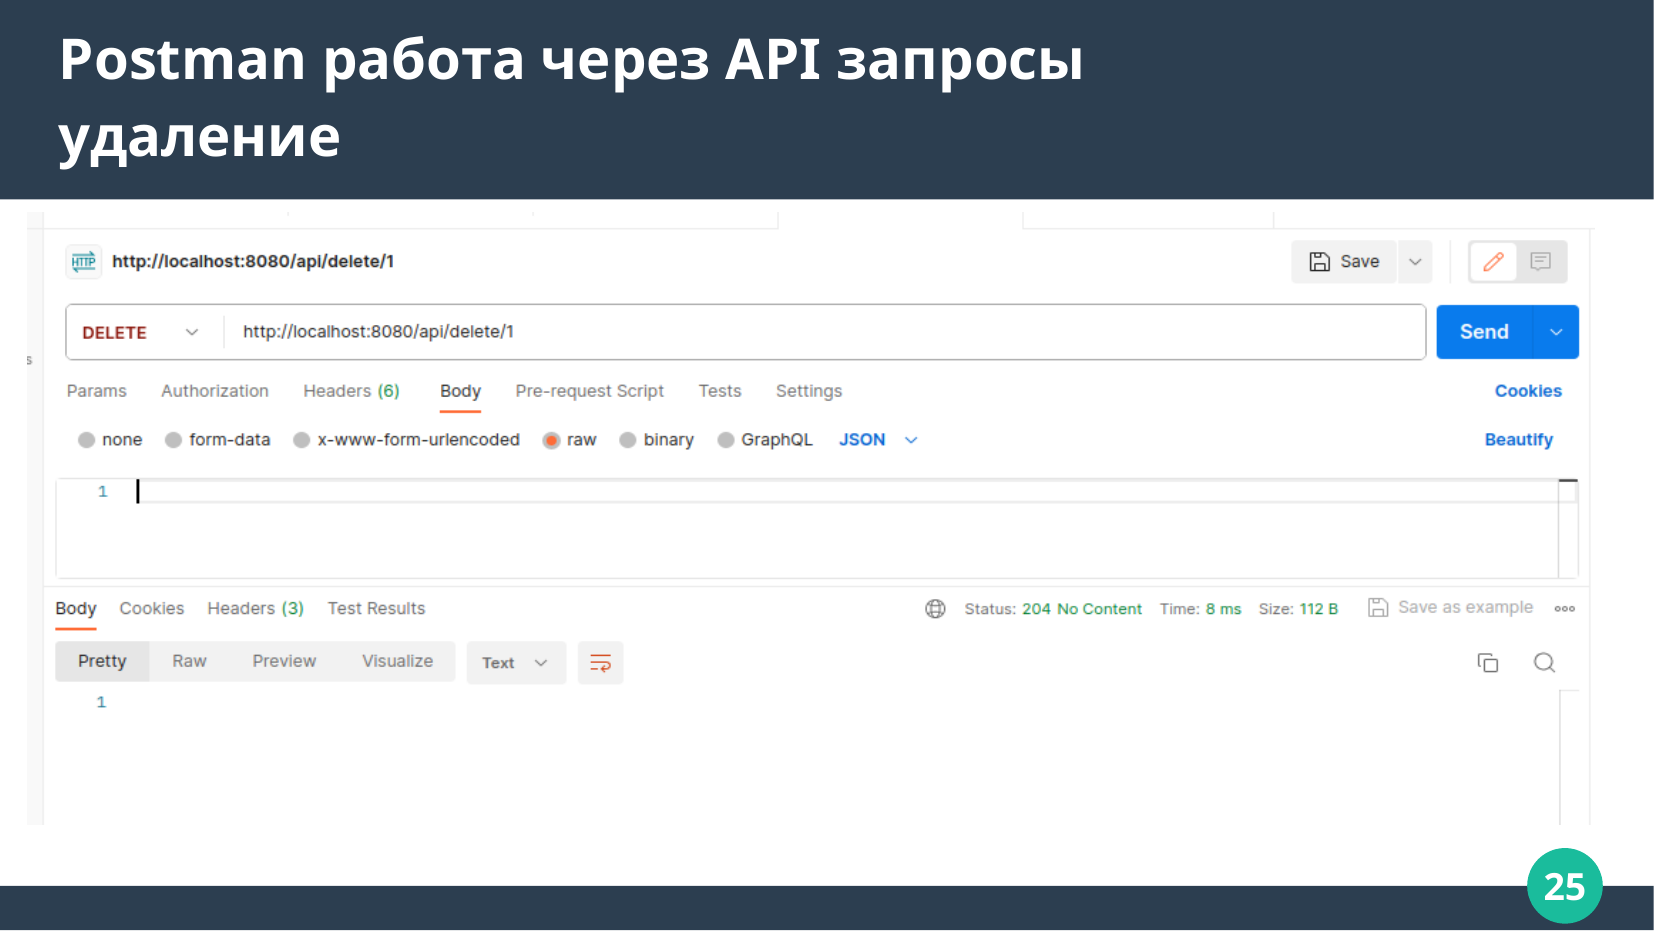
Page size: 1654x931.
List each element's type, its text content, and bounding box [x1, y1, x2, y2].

picture [27, 212, 1595, 826]
title Postman работа через API запросы удаление [59, 37, 1595, 155]
